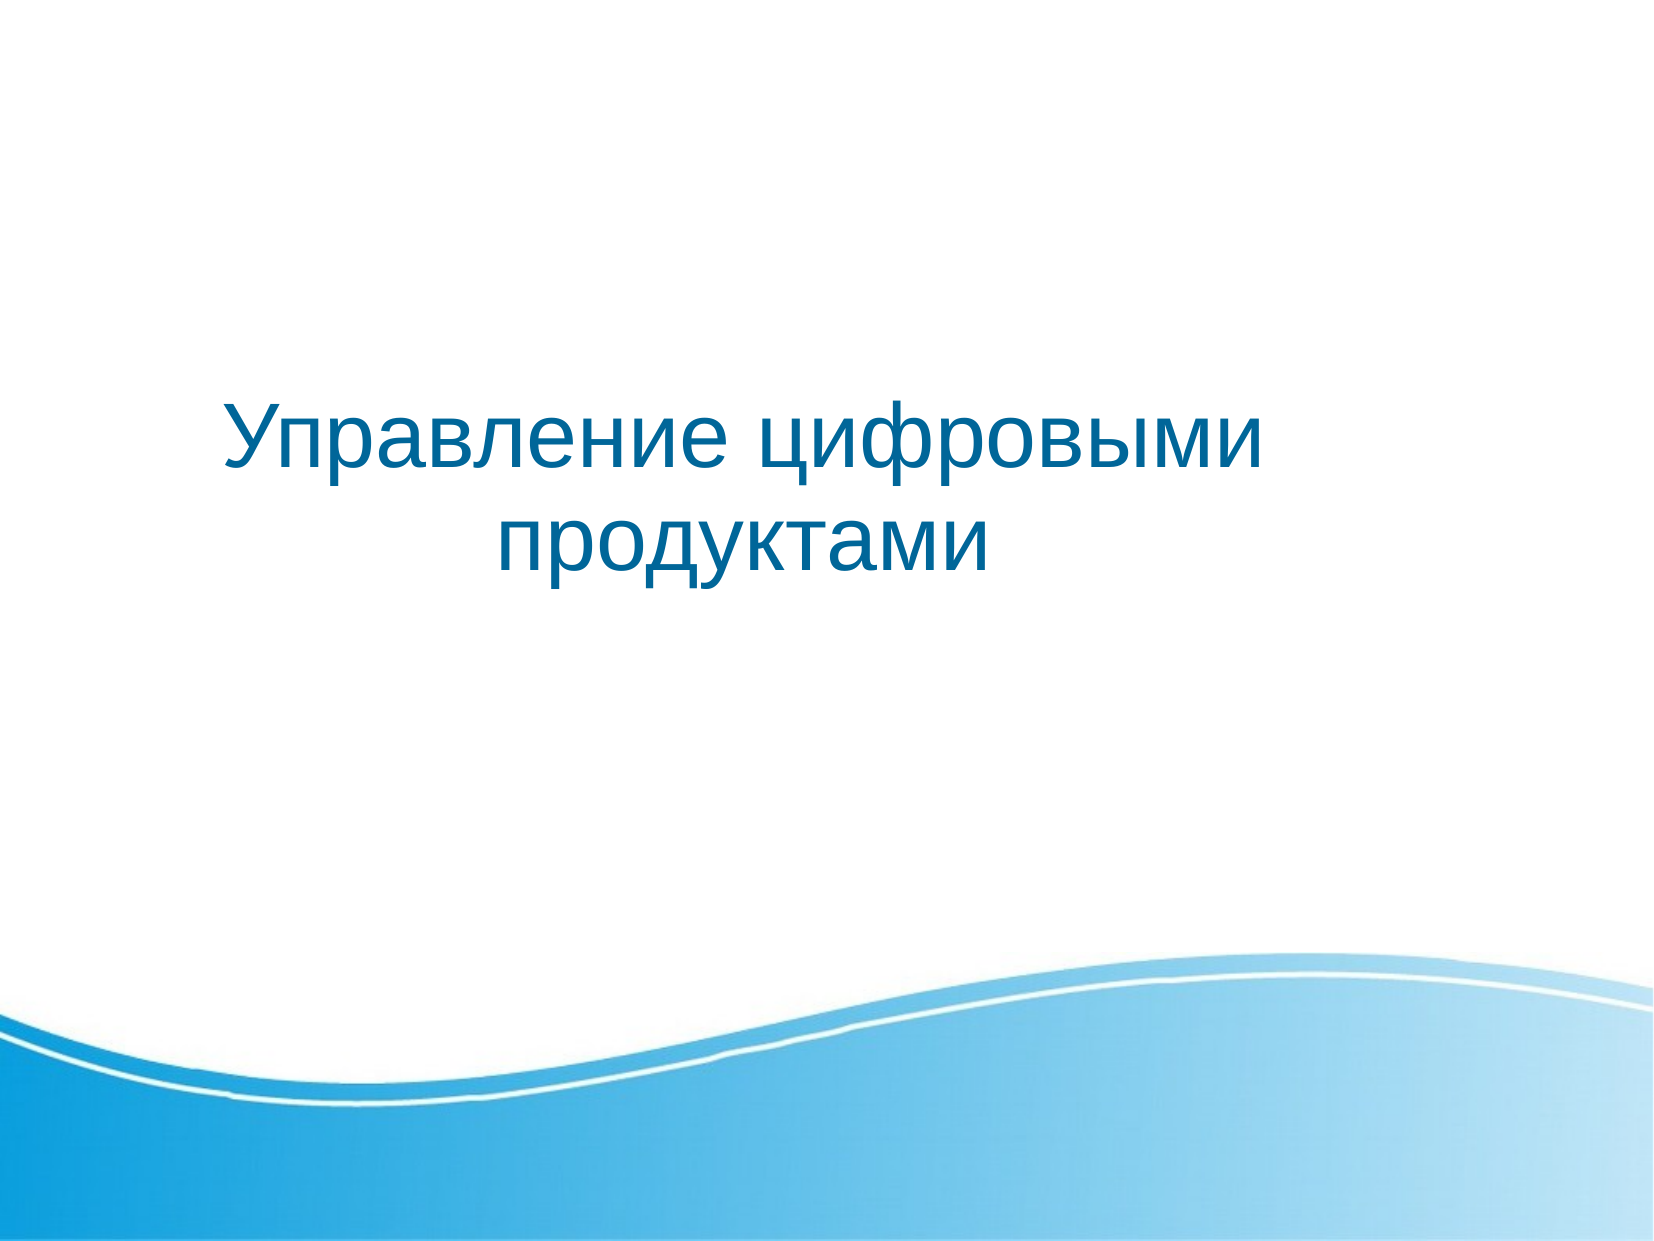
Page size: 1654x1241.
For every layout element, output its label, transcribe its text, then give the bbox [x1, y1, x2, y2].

picture [0, 952, 1654, 1241]
title Управление цифровыми продуктами [0, 384, 1489, 592]
